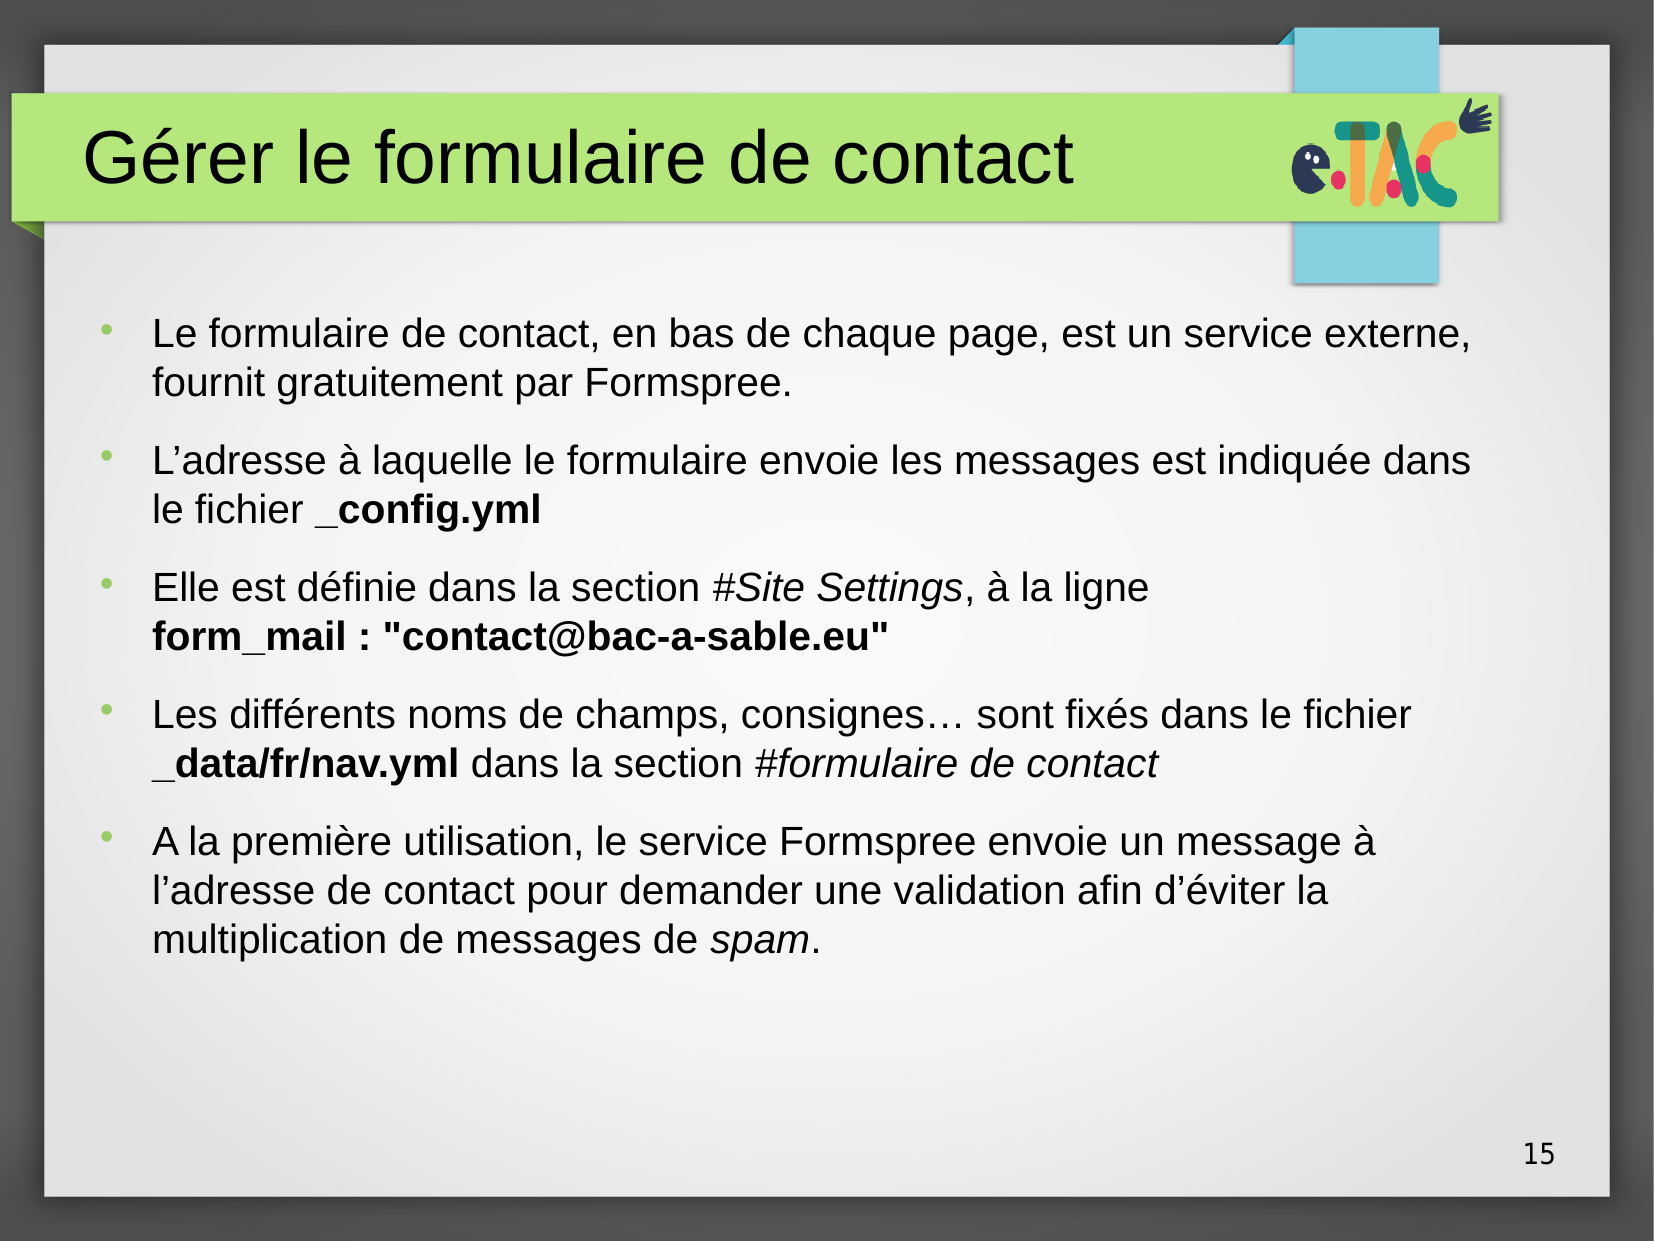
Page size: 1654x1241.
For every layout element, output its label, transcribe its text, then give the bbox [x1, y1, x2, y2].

picture [0, 0, 1654, 1241]
text_box Le formulaire de contact, en bas de chaque page, est un service externe, fournit gratuitement par Formspree. L’adresse à laquelle le formulaire envoie les messages est indiquée dans le fichier _config.yml Elle est définie dans la section #Site Settings, à la ligne form_mail : "contact@bac-a-sable.eu" Les différents noms de champs, consignes… sont fixés dans le fichier _data/fr/nav.yml dans la section #formulaire de contact A la première utilisation, le service Formspree envoie un message à l’adresse de contact pour demander une validation afin d’éviter la multiplication de messages de spam. [82, 307, 1477, 1015]
text_box Gérer le formulaire de contact [82, 94, 1264, 213]
